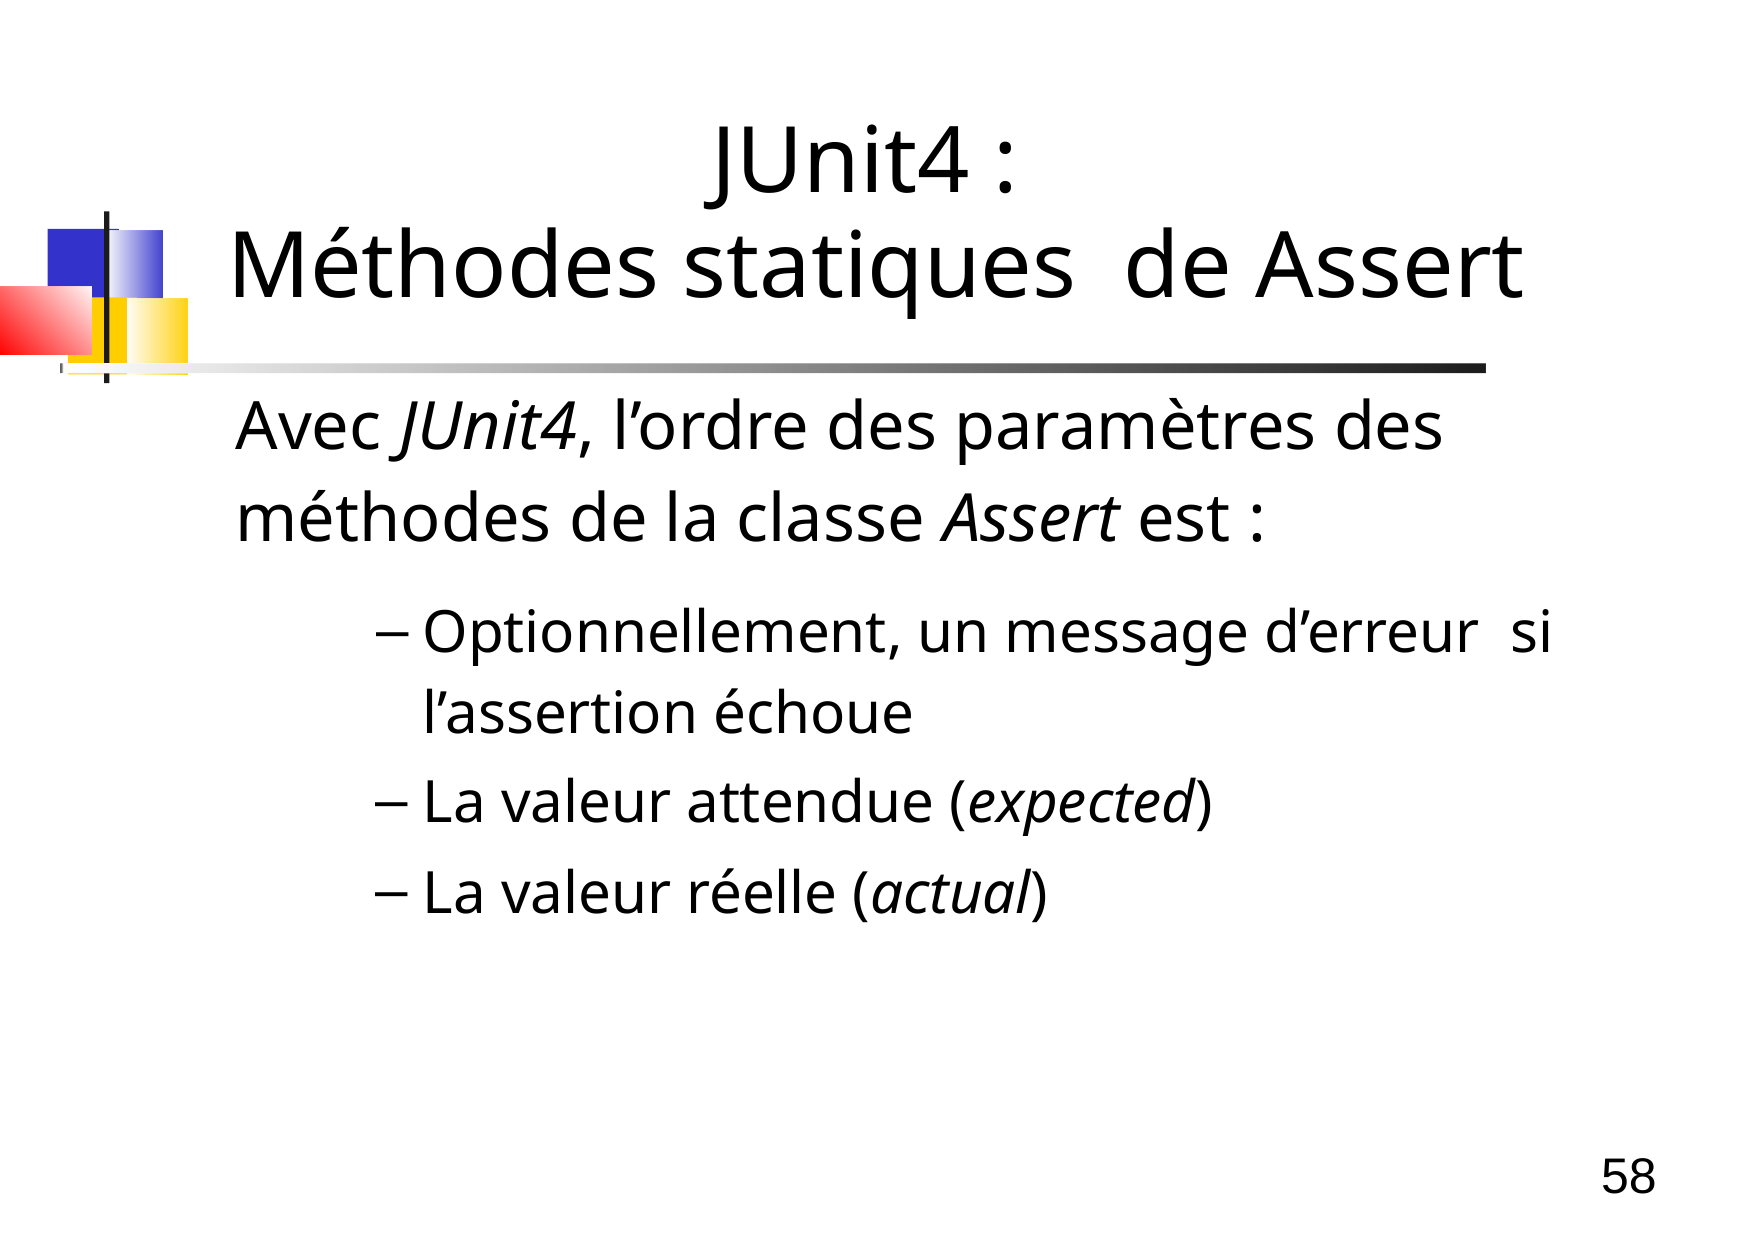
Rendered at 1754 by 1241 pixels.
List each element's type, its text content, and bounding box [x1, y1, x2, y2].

text_box Avec JUnit4, l’ordre des paramètres des méthodes de la classe Assert est : Optionnellement, un message d’erreur si l’assertion échoue La valeur attendue (expected) La valeur réelle (actual) [233, 363, 1563, 925]
picture [0, 285, 92, 355]
text_box 58 [1594, 1135, 1658, 1204]
picture [60, 320, 233, 384]
title JUnit4 : Méthodes statiques de Assert [59, 98, 1695, 320]
